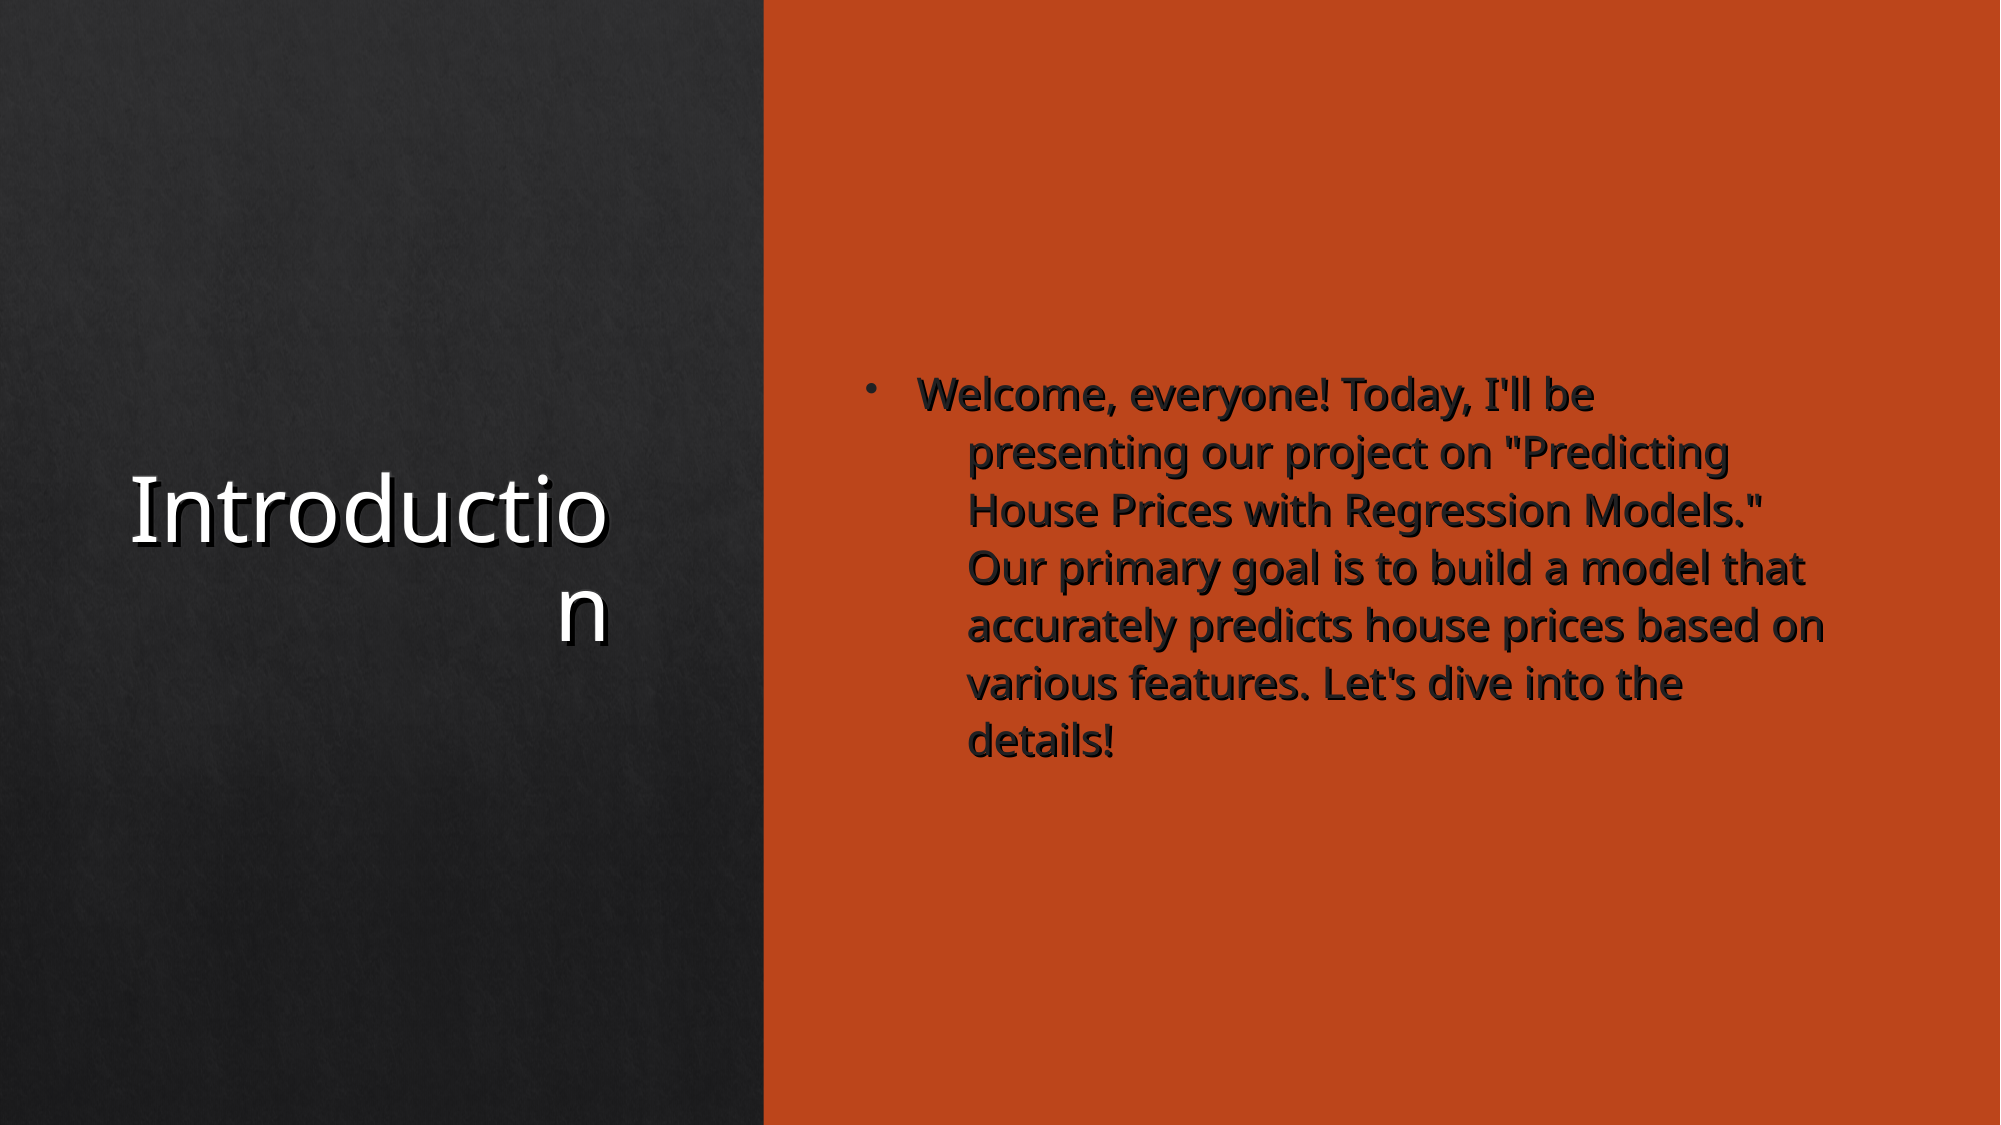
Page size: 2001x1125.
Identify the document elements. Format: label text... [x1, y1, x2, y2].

text_box [0, 0, 2000, 1125]
list Welcome, everyone! Today, I'll be presenting our project on "Predicting House Prices with Regression Models." Our primary goal is to build a model that accurately predicts house prices based on various features. Let's dive into the details! [838, 176, 1843, 949]
title Introduction [114, 176, 676, 949]
